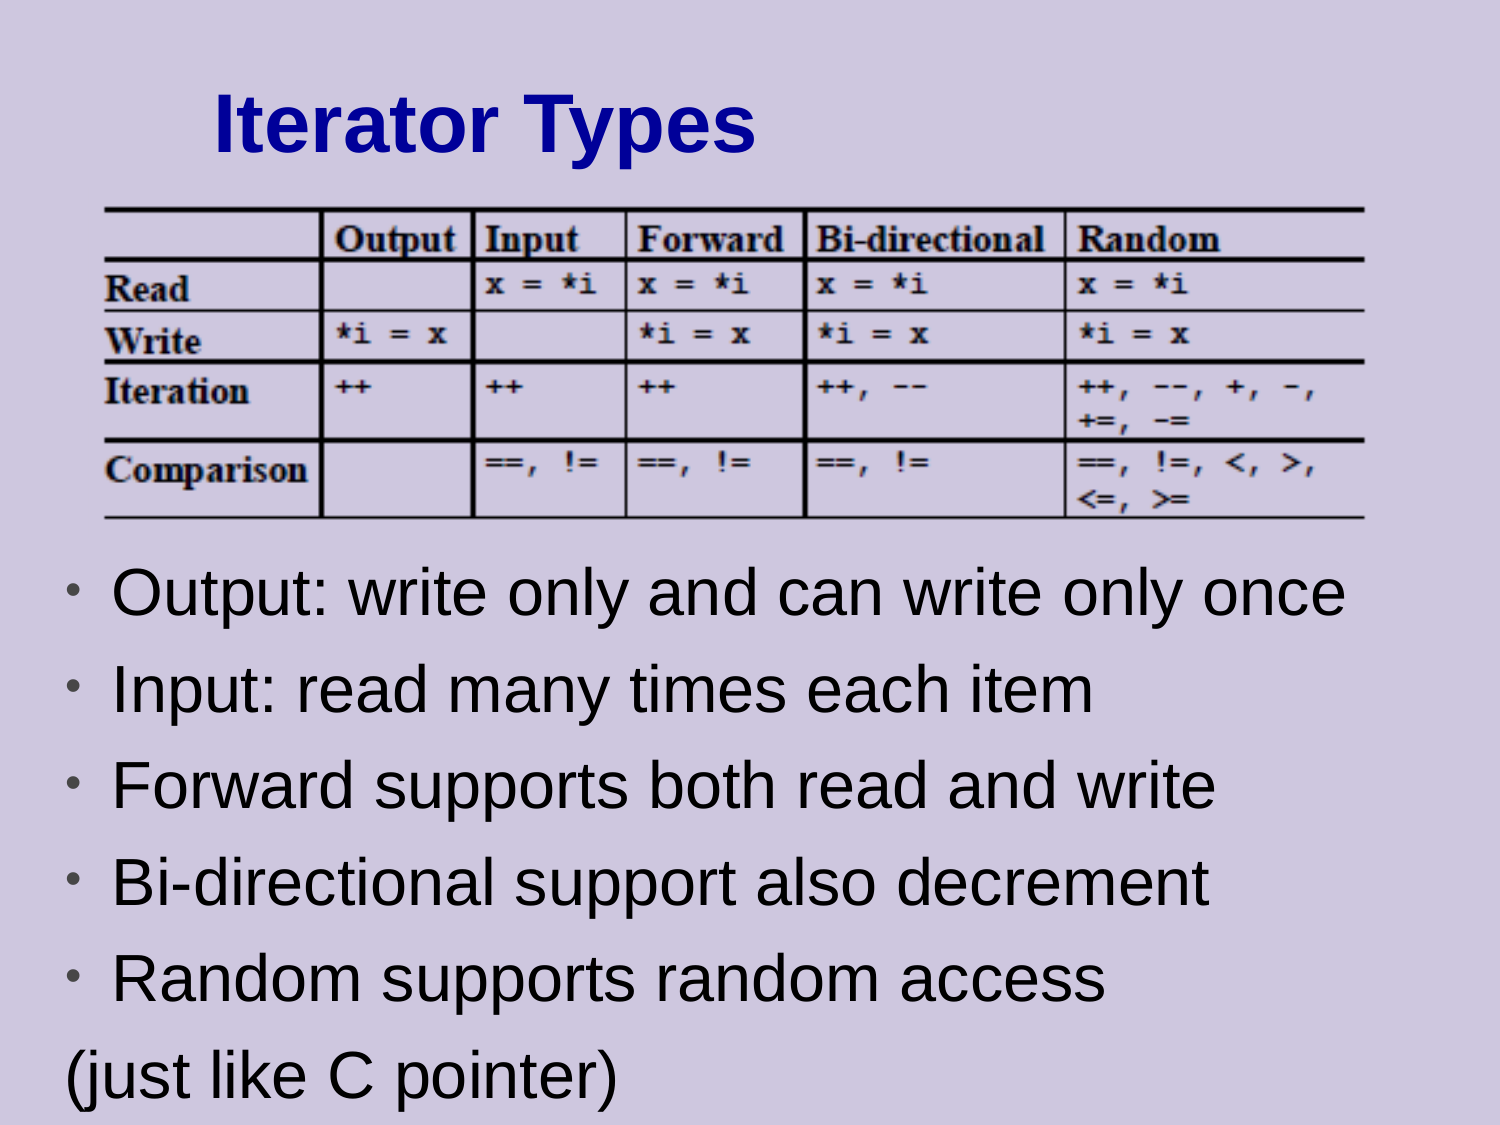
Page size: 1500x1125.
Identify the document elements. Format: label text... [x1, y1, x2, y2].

title Iterator Types [198, 17, 1468, 220]
picture [87, 187, 1381, 538]
list Output: write only and can write only once Input: read many times each item Forward supports both read and write Bi-directional support also decrement Random supports random access (just like C pointer) [50, 541, 1375, 1125]
